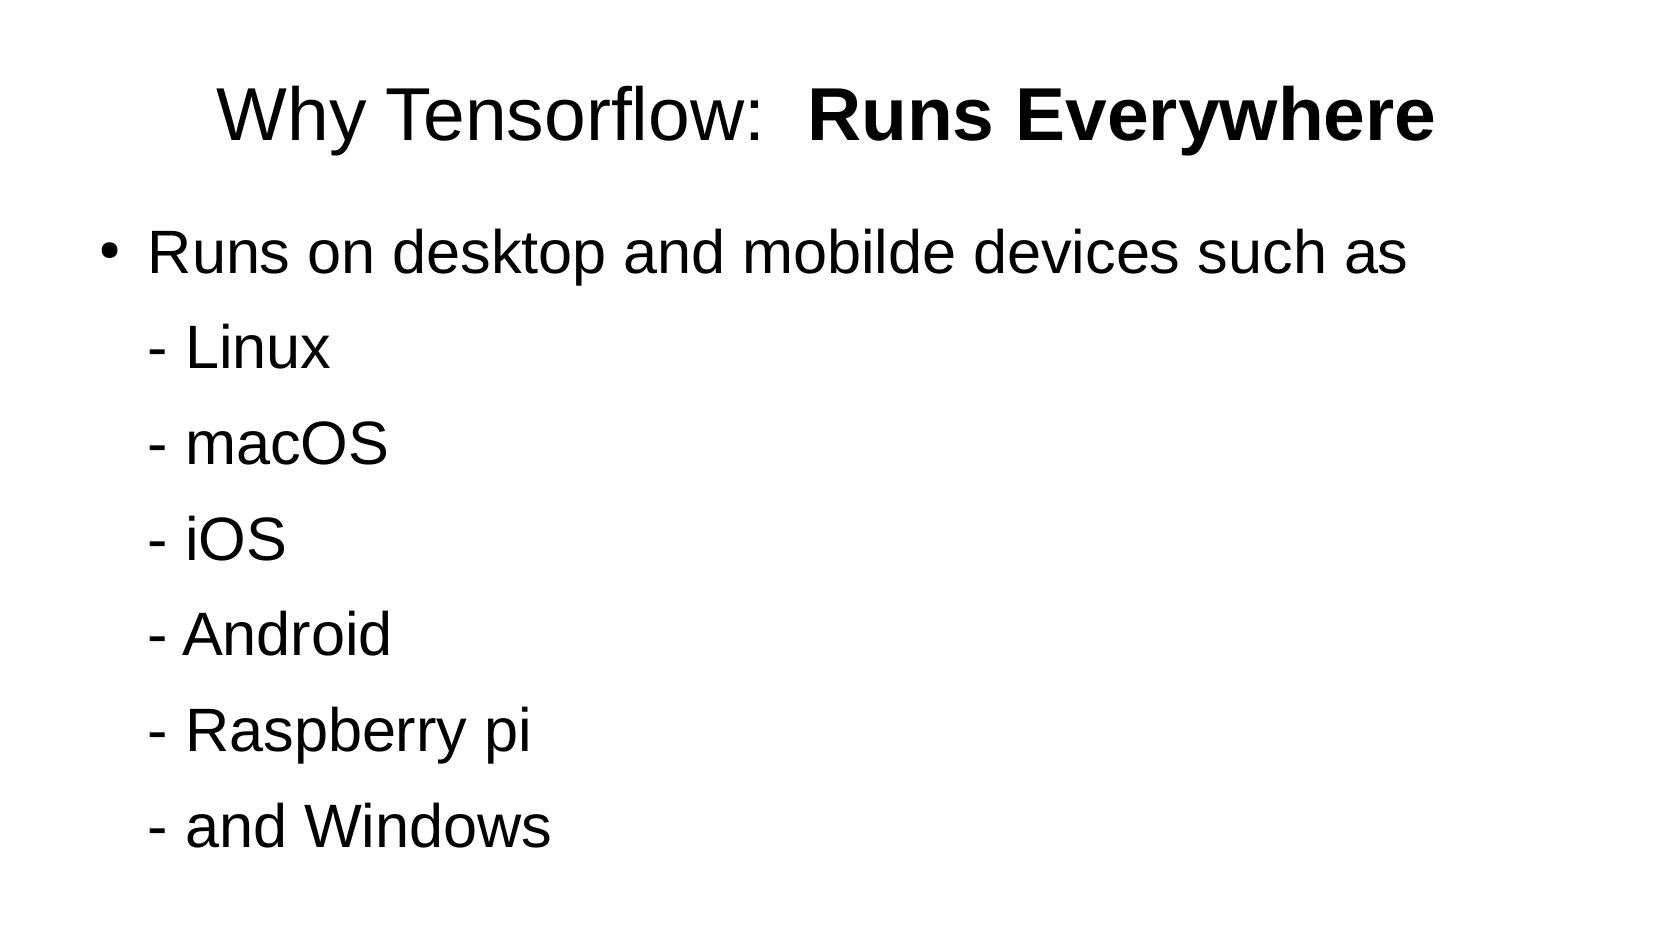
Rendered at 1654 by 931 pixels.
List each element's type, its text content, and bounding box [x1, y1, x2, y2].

list Runs on desktop and mobilde devices such as - Linux - macOS - iOS - Android - Raspberry pi - and Windows [82, 217, 1571, 863]
title Why Tensorflow: Runs Everywhere [82, 37, 1571, 193]
